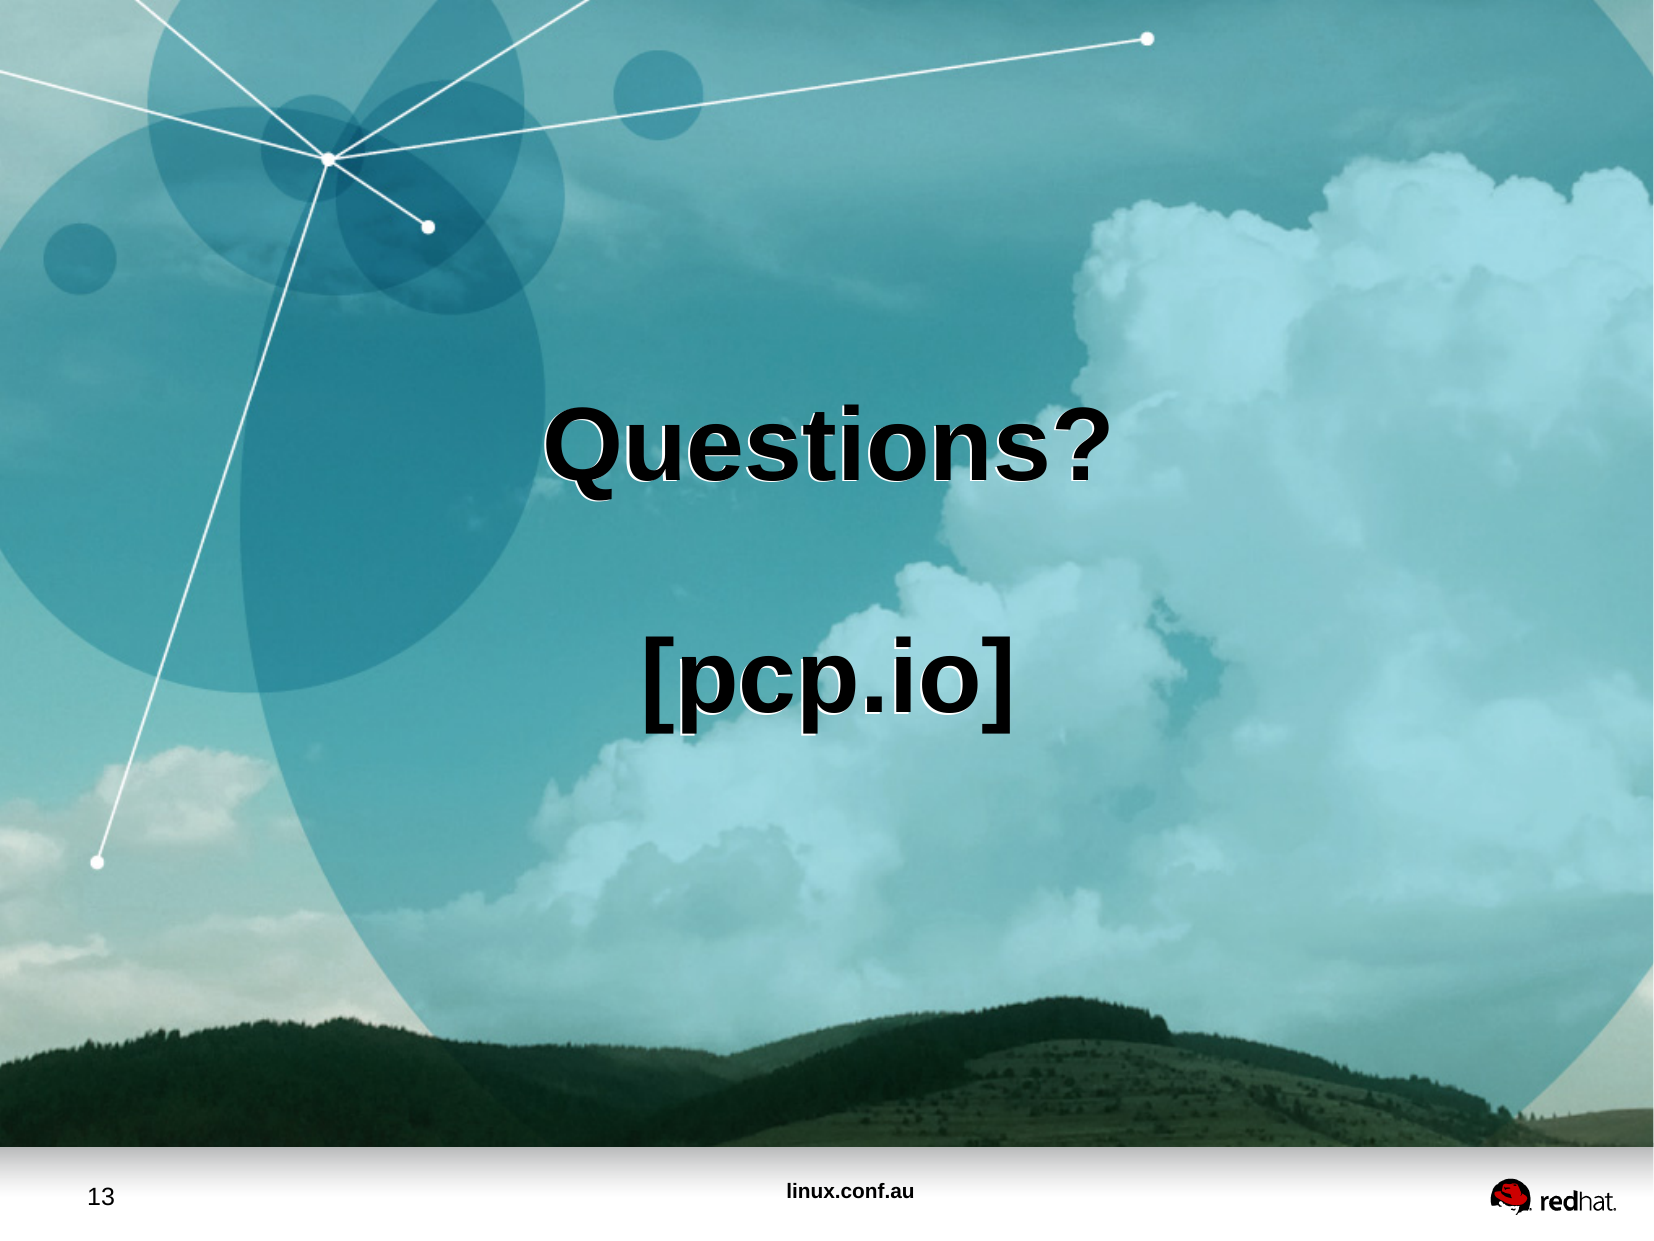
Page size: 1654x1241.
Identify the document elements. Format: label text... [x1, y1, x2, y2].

title Questions? [pcp.io] [84, 260, 1574, 861]
picture [0, 0, 1654, 1241]
